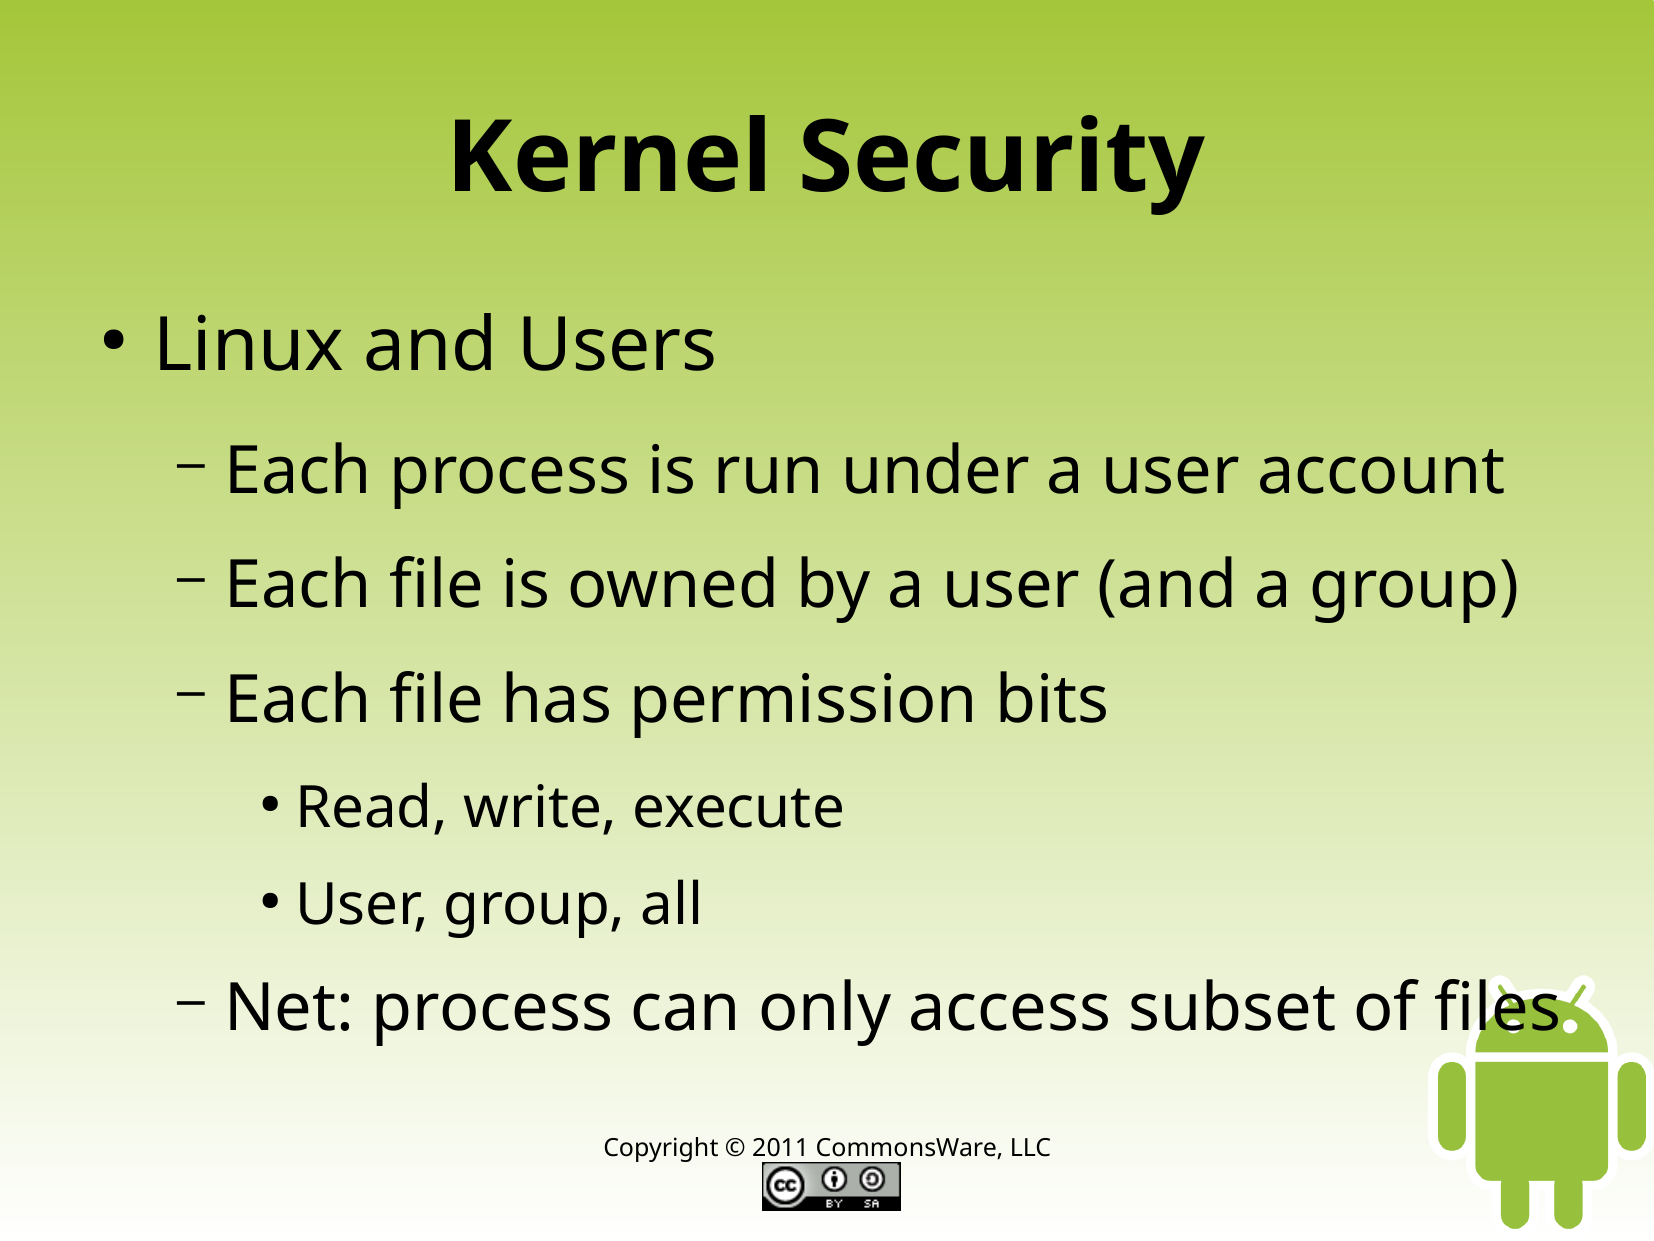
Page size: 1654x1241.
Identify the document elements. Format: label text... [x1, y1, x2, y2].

title Kernel Security [82, 49, 1571, 257]
list Linux and Users Each process is run under a user account Each file is owned by a user (and a group) Each file has permission bits Read, write, execute User, group, all Net: process can only access subset of files [82, 290, 1571, 1109]
picture [1428, 975, 1654, 1238]
picture [762, 1162, 901, 1211]
